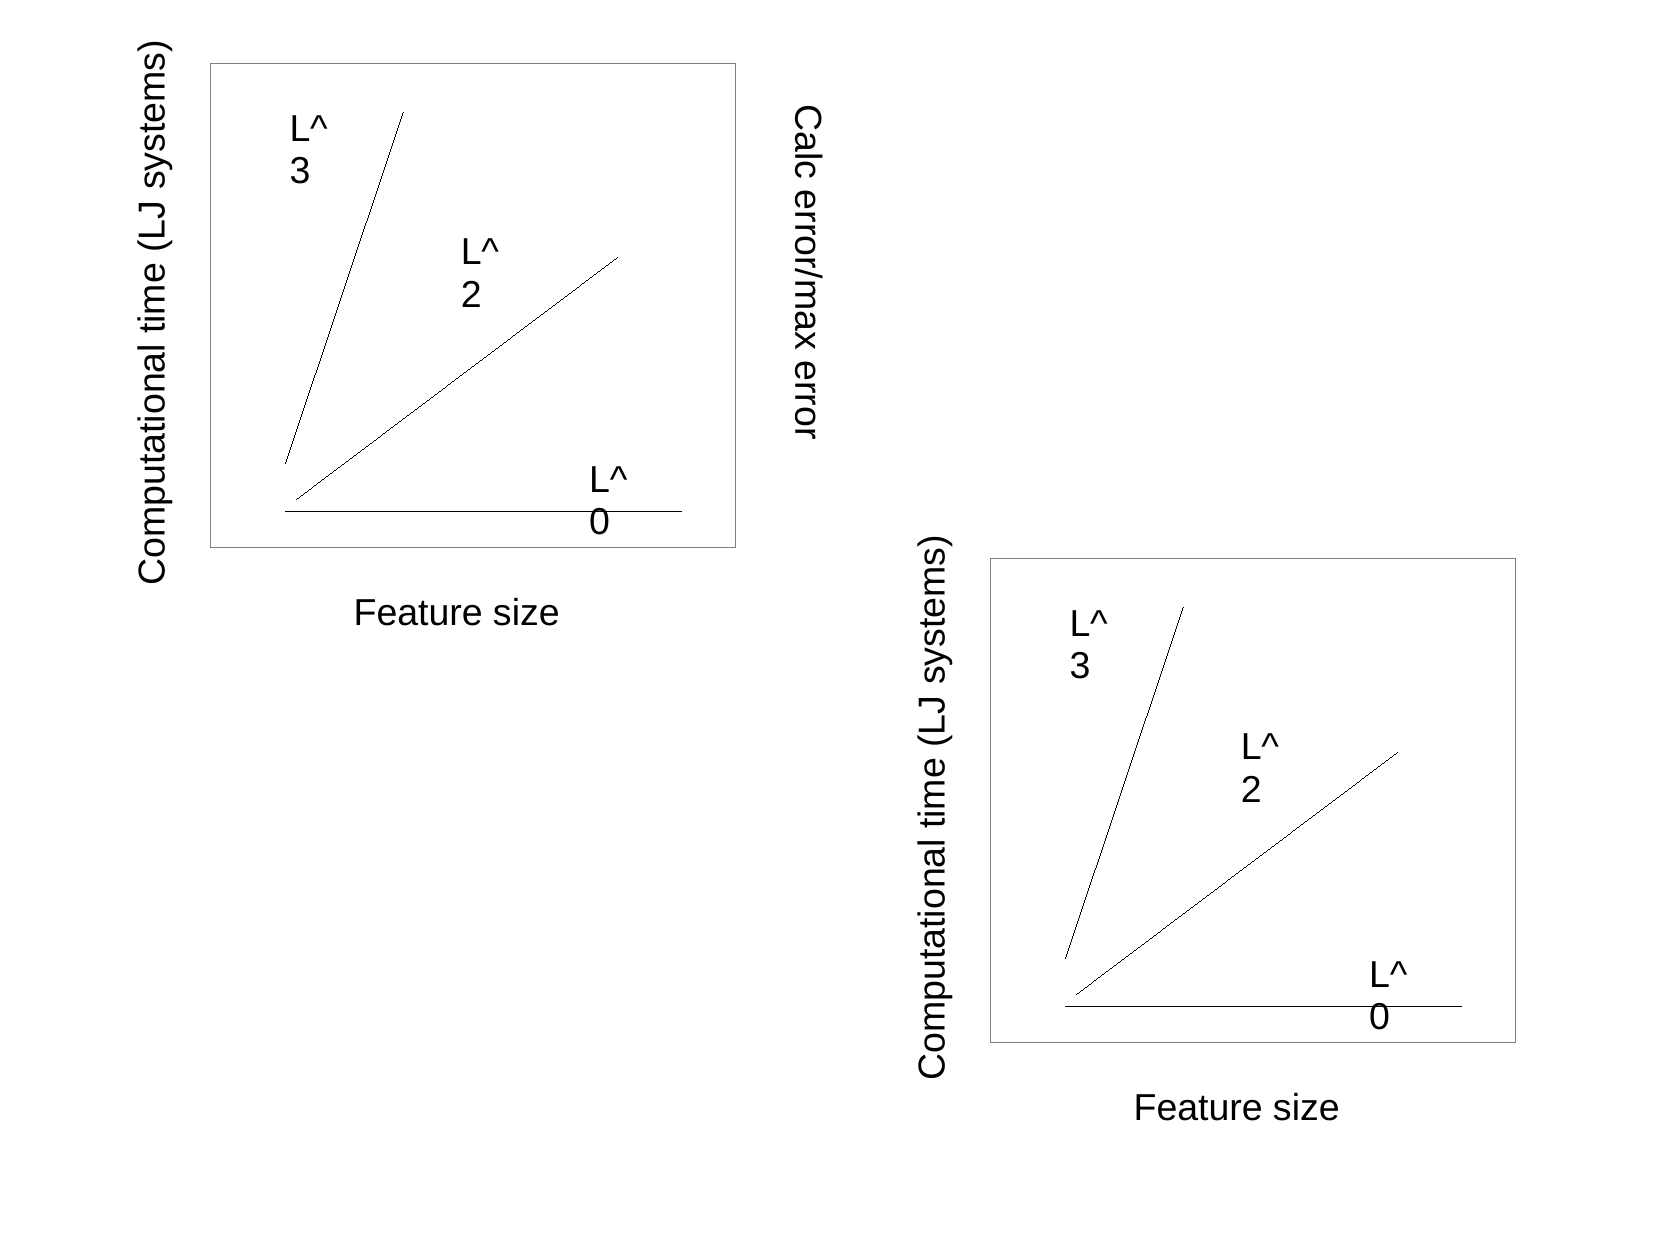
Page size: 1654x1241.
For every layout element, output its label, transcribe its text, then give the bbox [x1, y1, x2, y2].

text_box Feature size [1118, 1079, 1408, 1136]
text_box L^3 [1054, 595, 1141, 694]
text_box Computational time (LJ systems) [123, 0, 181, 601]
text_box L^2 [1225, 718, 1312, 818]
text_box Computational time (LJ systems) [903, 390, 961, 1096]
text_box L^2 [445, 223, 532, 323]
text_box Feature size [338, 584, 628, 641]
text_box Calc error/max error [780, 90, 837, 541]
text_box L^0 [1354, 946, 1441, 1045]
text_box L^0 [574, 451, 661, 550]
text_box L^3 [274, 100, 361, 199]
